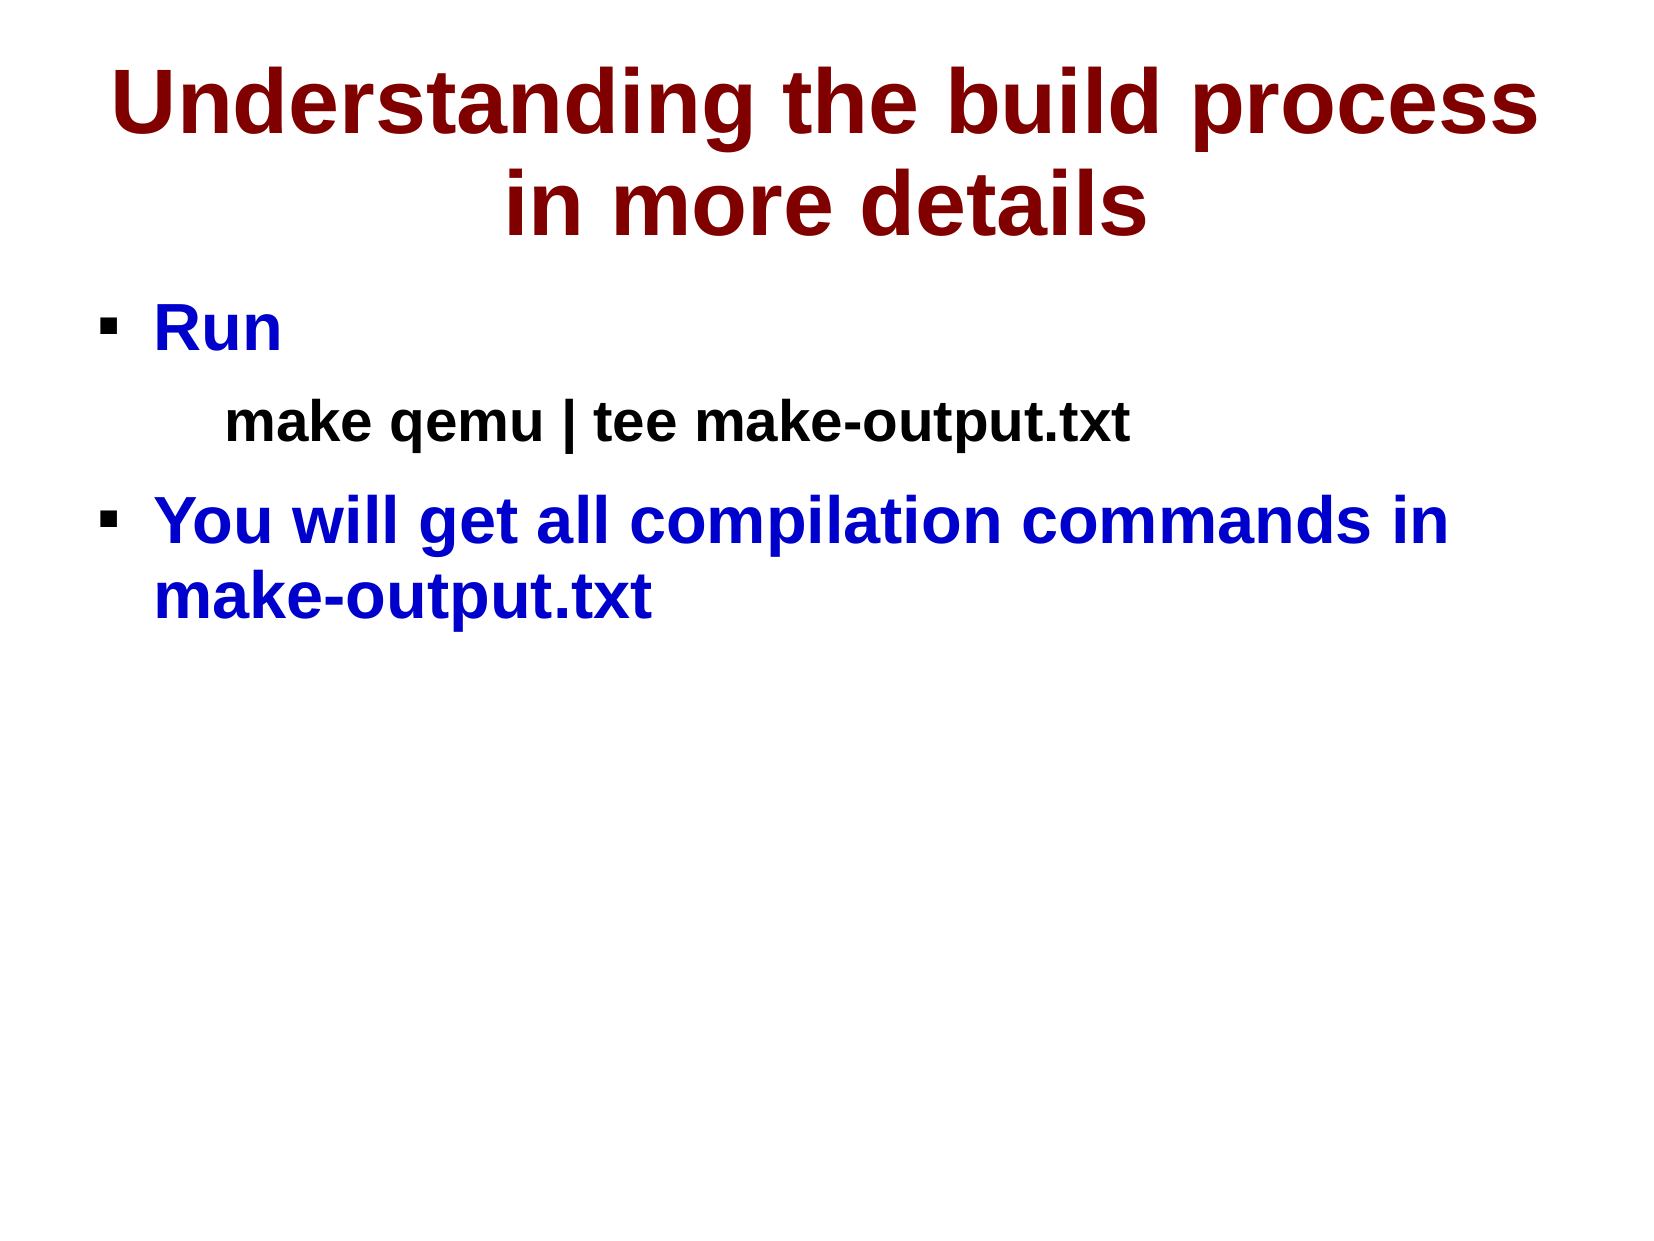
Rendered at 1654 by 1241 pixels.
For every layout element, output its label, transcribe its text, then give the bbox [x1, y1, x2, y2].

title Understanding the build process in more details [82, 16, 1571, 290]
list Run make qemu | tee make-output.txt You will get all compilation commands in make-output.txt [82, 290, 1571, 1010]
